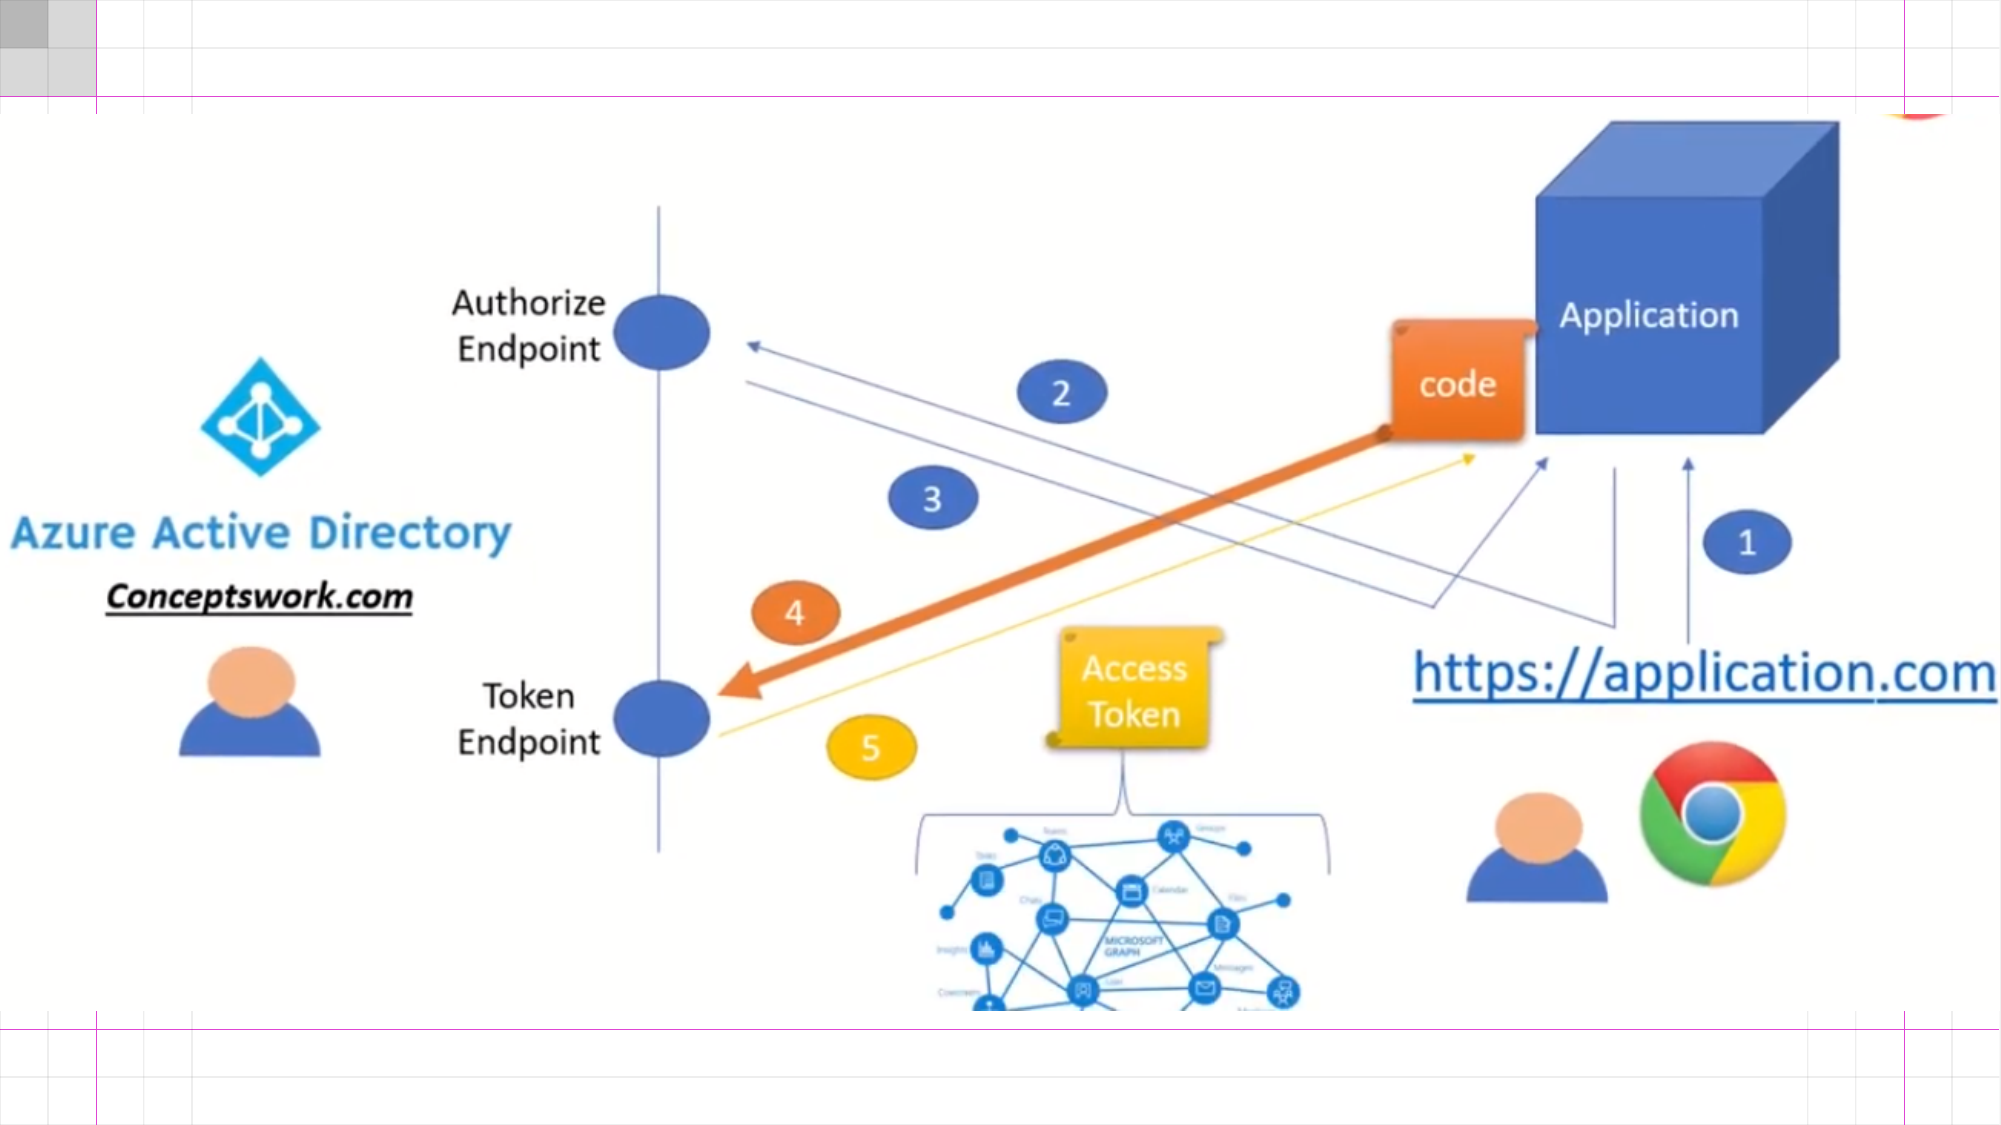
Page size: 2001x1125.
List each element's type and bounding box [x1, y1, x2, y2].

picture [0, 114, 2000, 1011]
